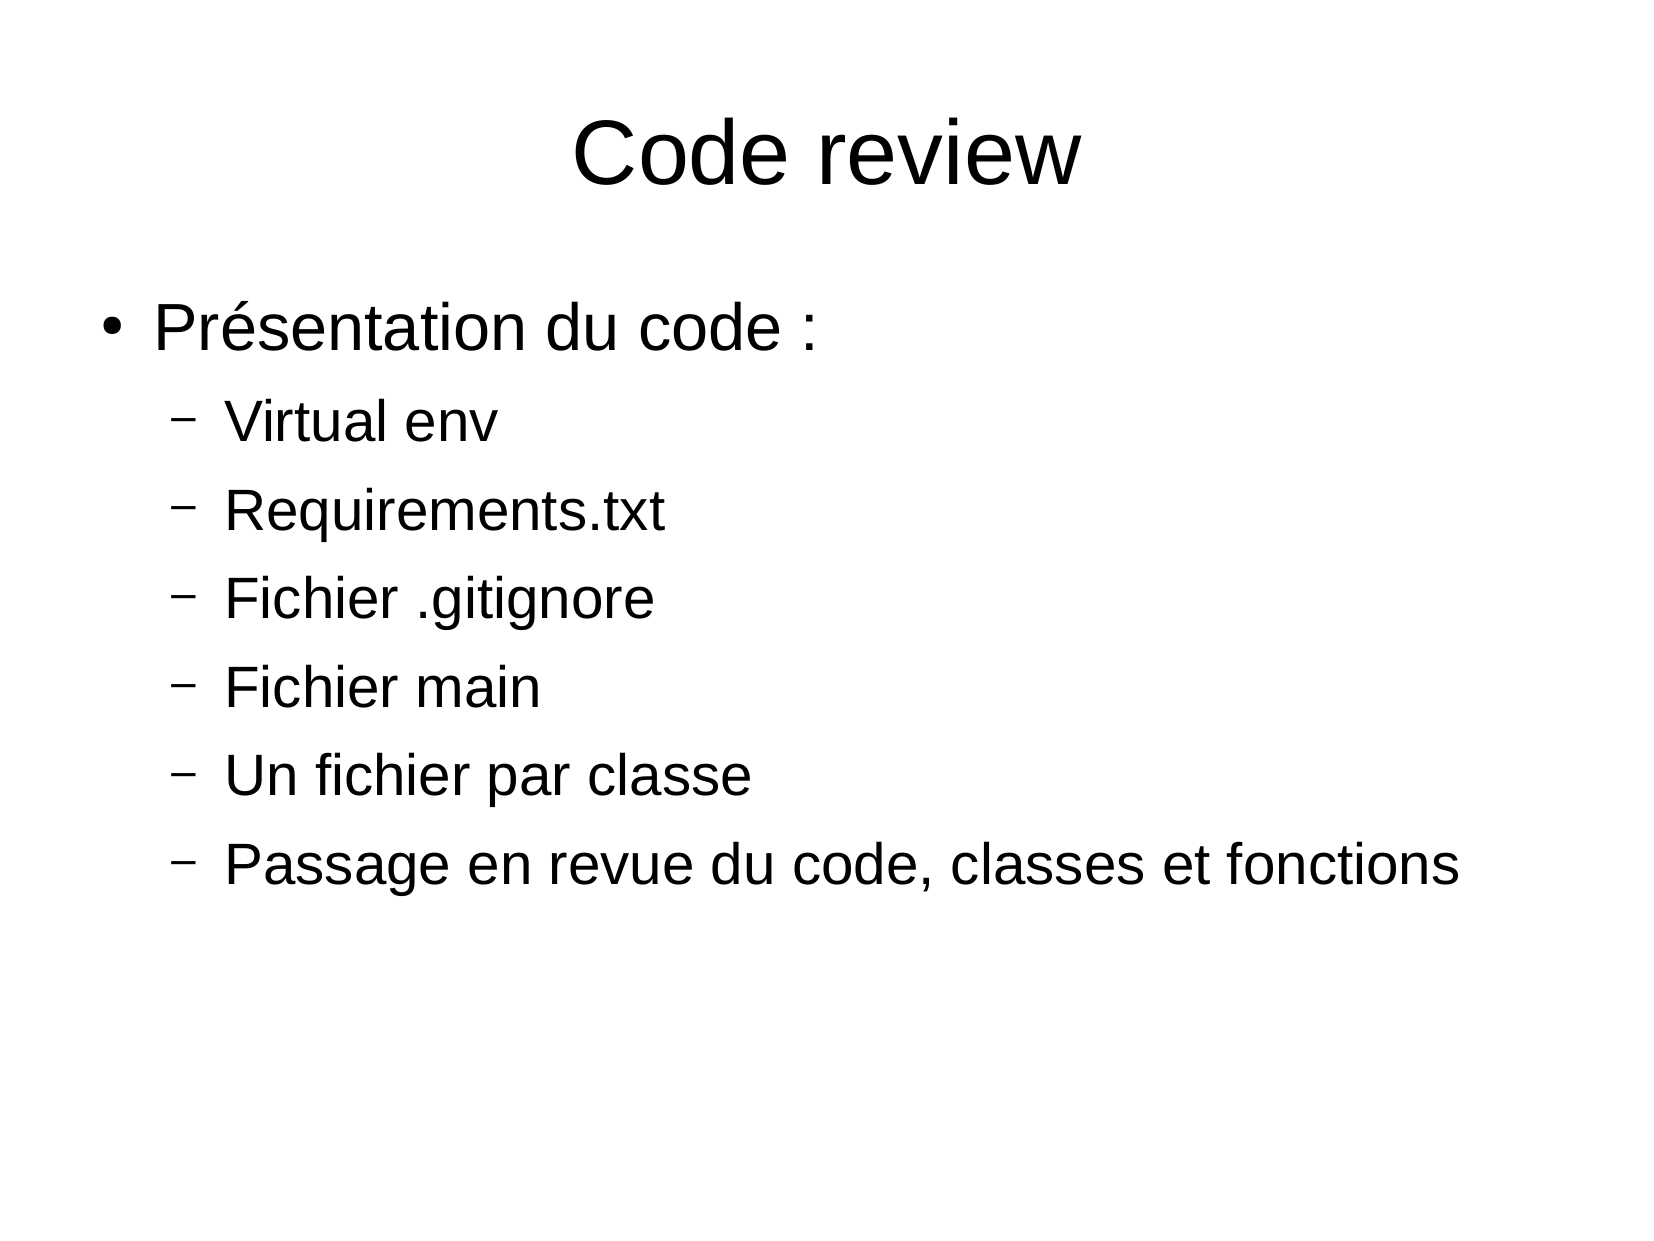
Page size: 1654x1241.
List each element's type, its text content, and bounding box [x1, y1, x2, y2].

list Présentation du code : Virtual env Requirements.txt Fichier .gitignore Fichier main Un fichier par classe Passage en revue du code, classes et fonctions [82, 290, 1571, 1010]
title Code review [82, 49, 1571, 257]
